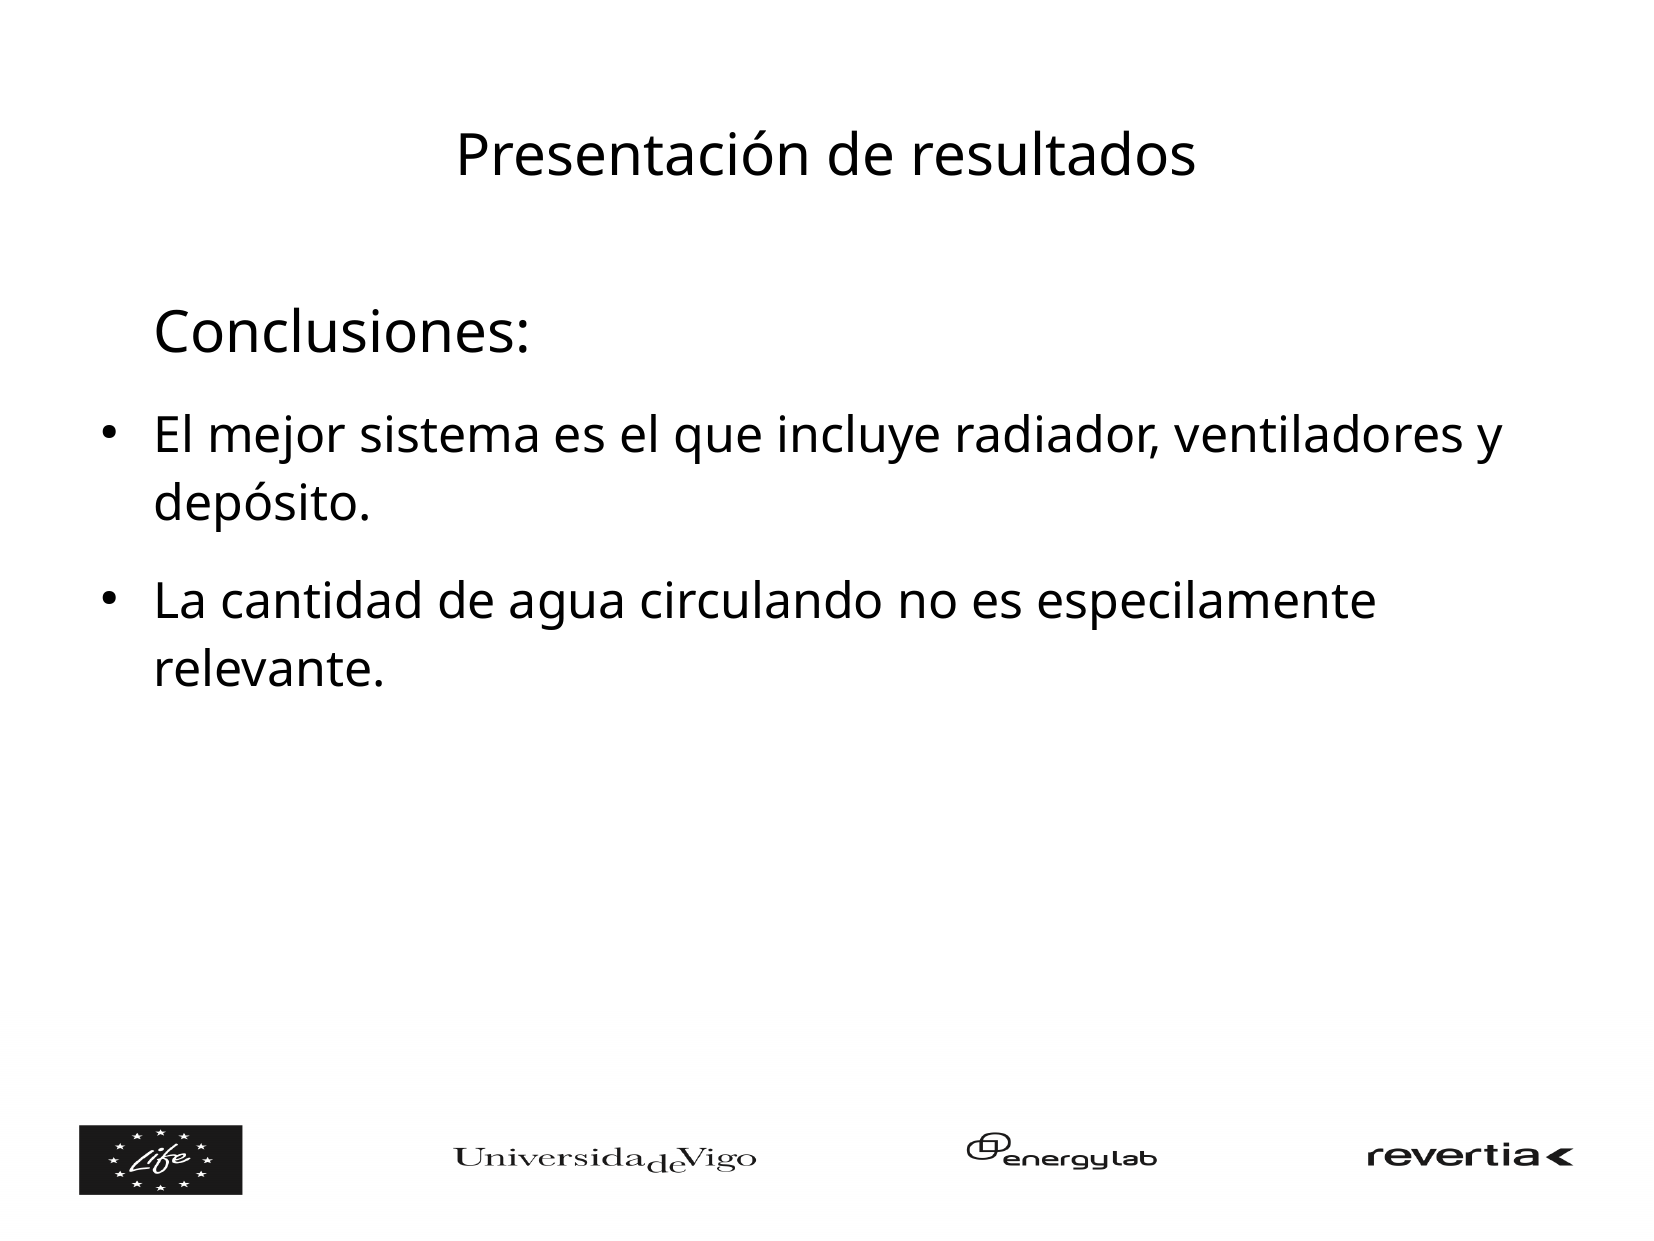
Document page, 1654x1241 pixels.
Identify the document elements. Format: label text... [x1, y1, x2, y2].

picture [0, 1009, 1654, 1241]
title Presentación de resultados [82, 49, 1571, 257]
list Conclusiones: El mejor sistema es el que incluye radiador, ventiladores y depósito. La cantidad de agua circulando no es especilamente relevante. [82, 290, 1571, 1010]
